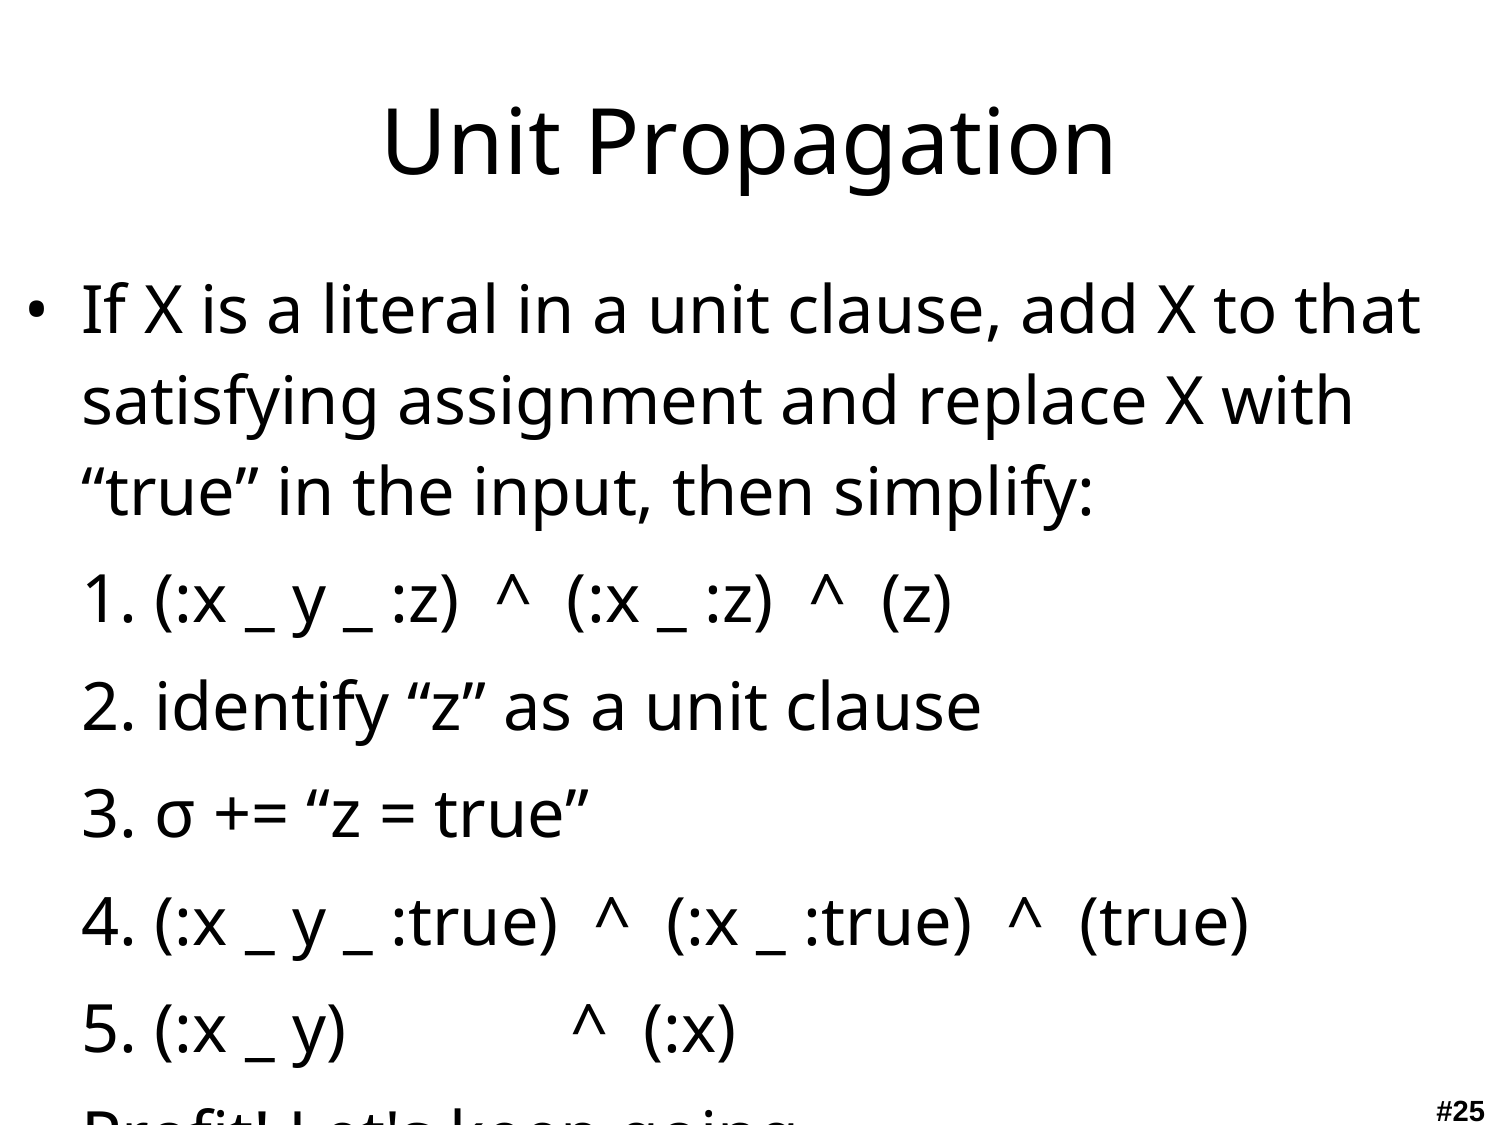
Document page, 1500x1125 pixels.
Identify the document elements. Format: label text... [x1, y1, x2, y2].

list If X is a literal in a unit clause, add X to that satisfying assignment and replace X with “true” in the input, then simplify: 1. (:x _ y _ :z) ^ (:x _ :z) ^ (z) 2. identify “z” as a unit clause 3. σ += “z = true” 4. (:x _ y _ :true) ^ (:x _ :true) ^ (true) 5. (:x _ y) ^ (:x) Profit! Let's keep going ... [24, 262, 1476, 1101]
title Unit Propagation [24, 45, 1476, 233]
